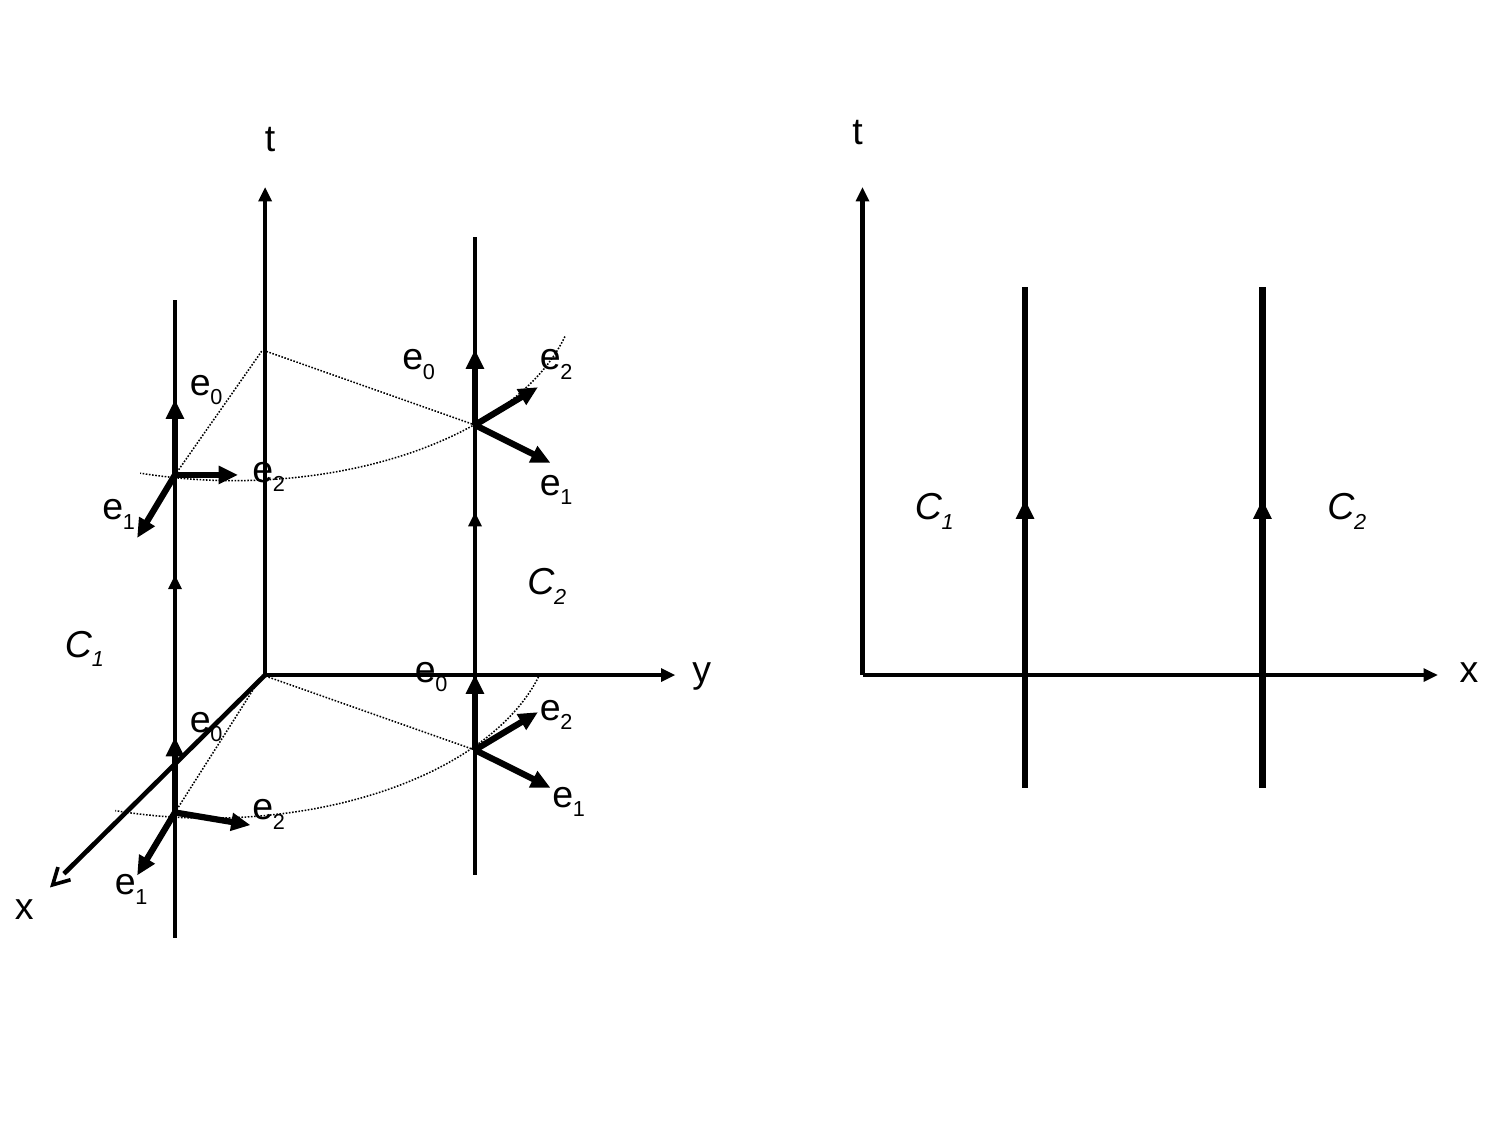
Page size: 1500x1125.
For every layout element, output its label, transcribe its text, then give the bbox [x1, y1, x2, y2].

text_box e1 [87, 474, 157, 550]
text_box C2 [512, 549, 593, 625]
text_box e0 [399, 637, 470, 713]
text_box C1 [50, 612, 131, 688]
text_box t [837, 99, 882, 175]
text_box e2 [525, 324, 595, 400]
text_box e2 [525, 675, 595, 751]
text_box e1 [99, 849, 170, 925]
text_box t [249, 106, 295, 182]
text_box e1 [537, 762, 607, 838]
text_box e0 [213, 727, 219, 740]
text_box C2 [1312, 474, 1393, 550]
text_box e2 [237, 774, 307, 850]
text_box e0 [174, 350, 245, 426]
text_box e0 [387, 324, 457, 400]
text_box y [677, 637, 733, 713]
text_box x [1444, 637, 1500, 713]
text_box e2 [237, 437, 307, 513]
text_box C1 [900, 474, 981, 550]
text_box x [0, 875, 56, 951]
text_box e0 [174, 687, 245, 763]
text_box e1 [525, 450, 595, 526]
